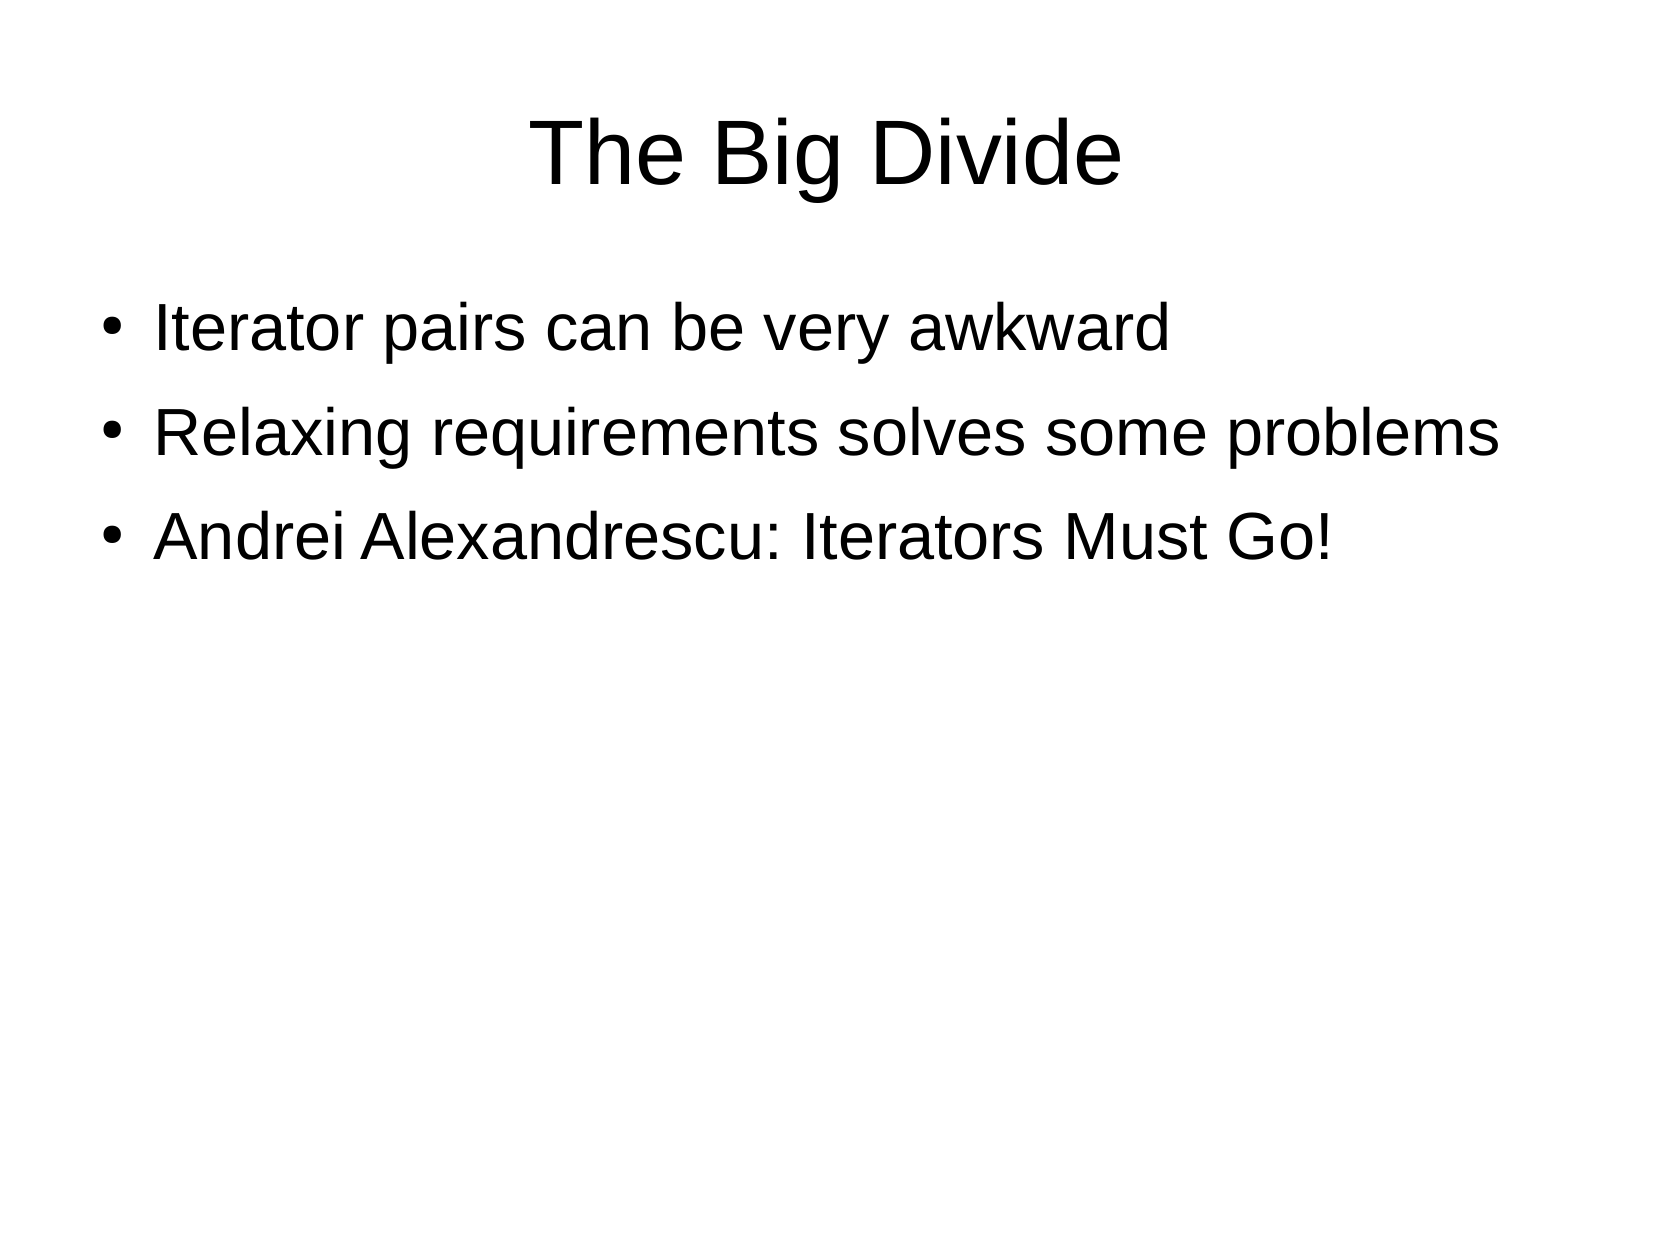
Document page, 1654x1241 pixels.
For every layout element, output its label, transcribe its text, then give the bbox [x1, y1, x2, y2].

list Iterator pairs can be very awkward Relaxing requirements solves some problems Andrei Alexandrescu: Iterators Must Go! [82, 290, 1571, 901]
title The Big Divide [82, 49, 1571, 257]
